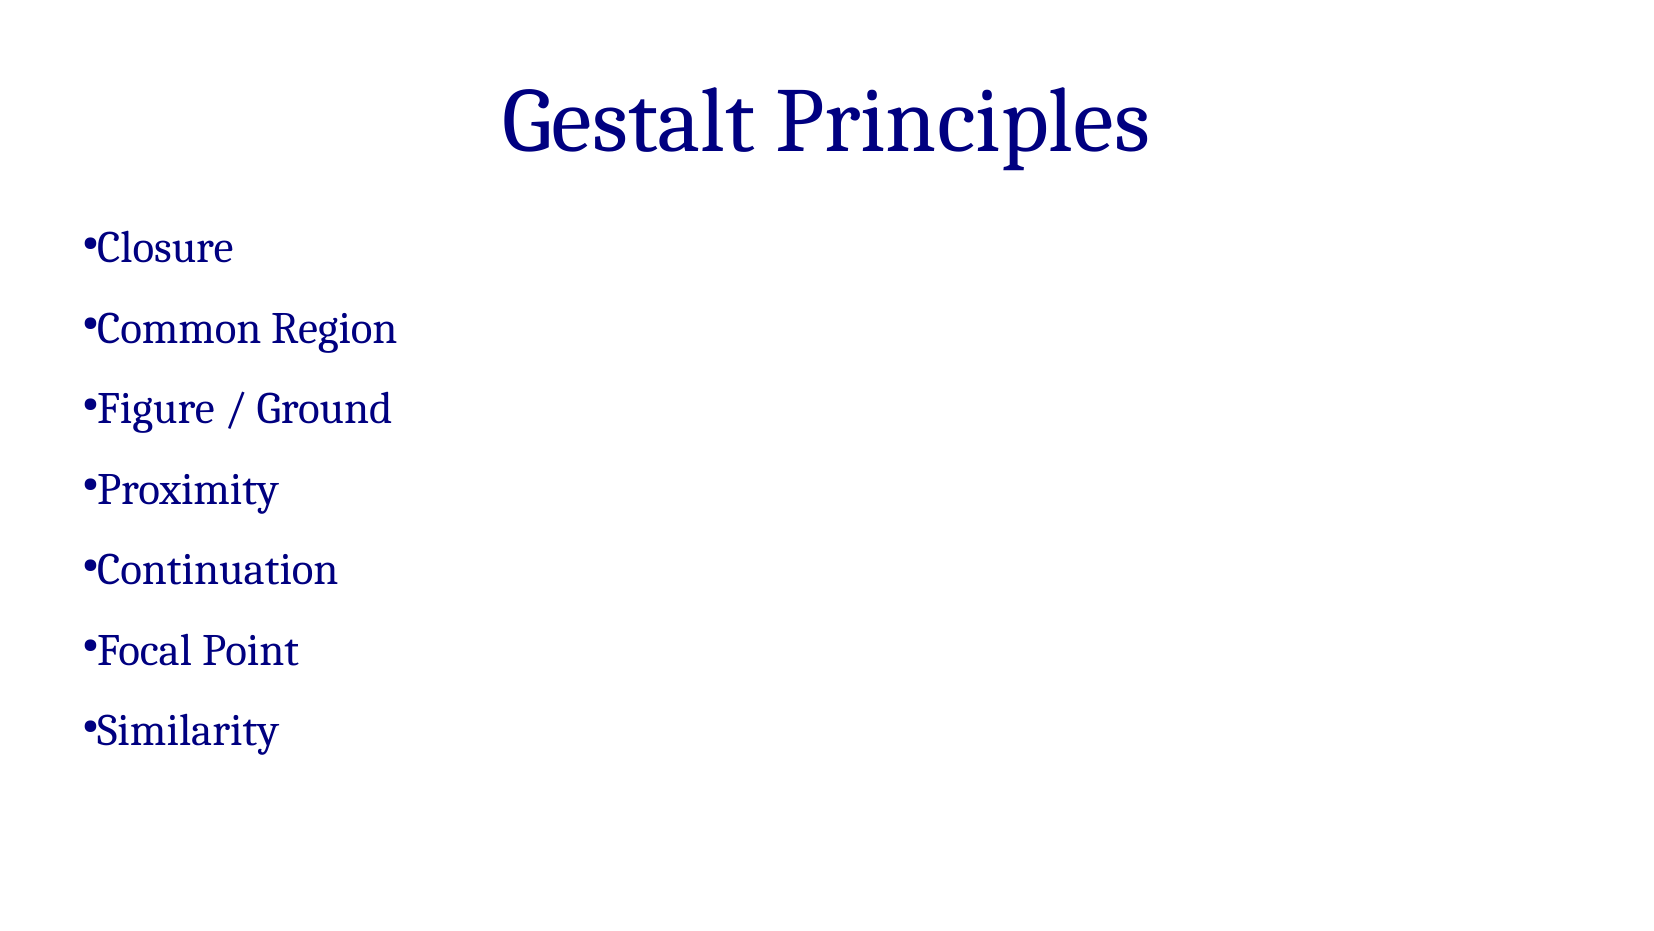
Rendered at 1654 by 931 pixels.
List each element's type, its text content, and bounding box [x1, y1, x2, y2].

title Gestalt Principles [82, 37, 1571, 193]
list Closure Common Region Figure / Ground Proximity Continuation Focal Point Similarity [82, 217, 1571, 758]
